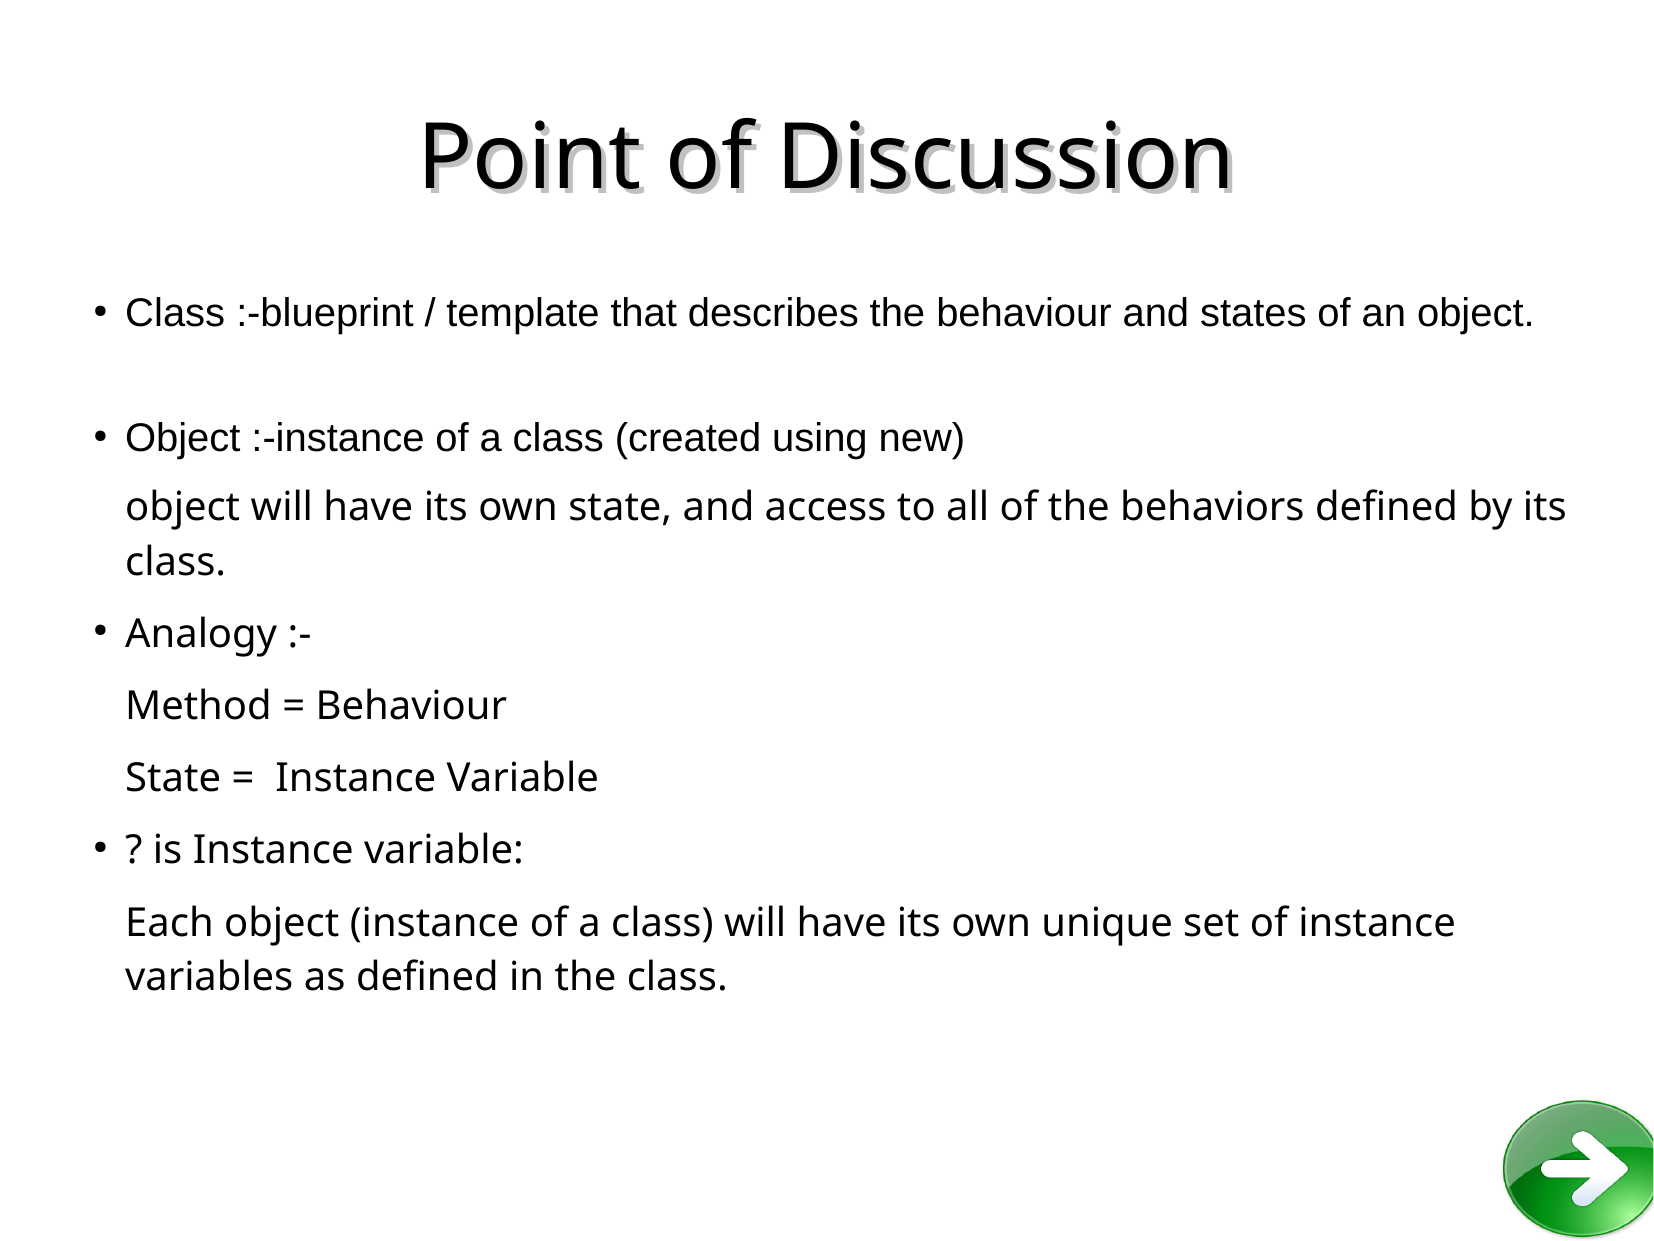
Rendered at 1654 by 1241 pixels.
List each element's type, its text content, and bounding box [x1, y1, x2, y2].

title Point of Discussion [82, 49, 1571, 257]
list Class :-blueprint / template that describes the behaviour and states of an object. Object :-instance of a class (created using new) object will have its own state, and access to all of the behaviors defined by its class. Analogy :- Method = Behaviour State = Instance Variable ? is Instance variable: Each object (instance of a class) will have its own unique set of instance variables as defined in the class. [82, 290, 1571, 1010]
picture [1500, 1098, 1654, 1241]
